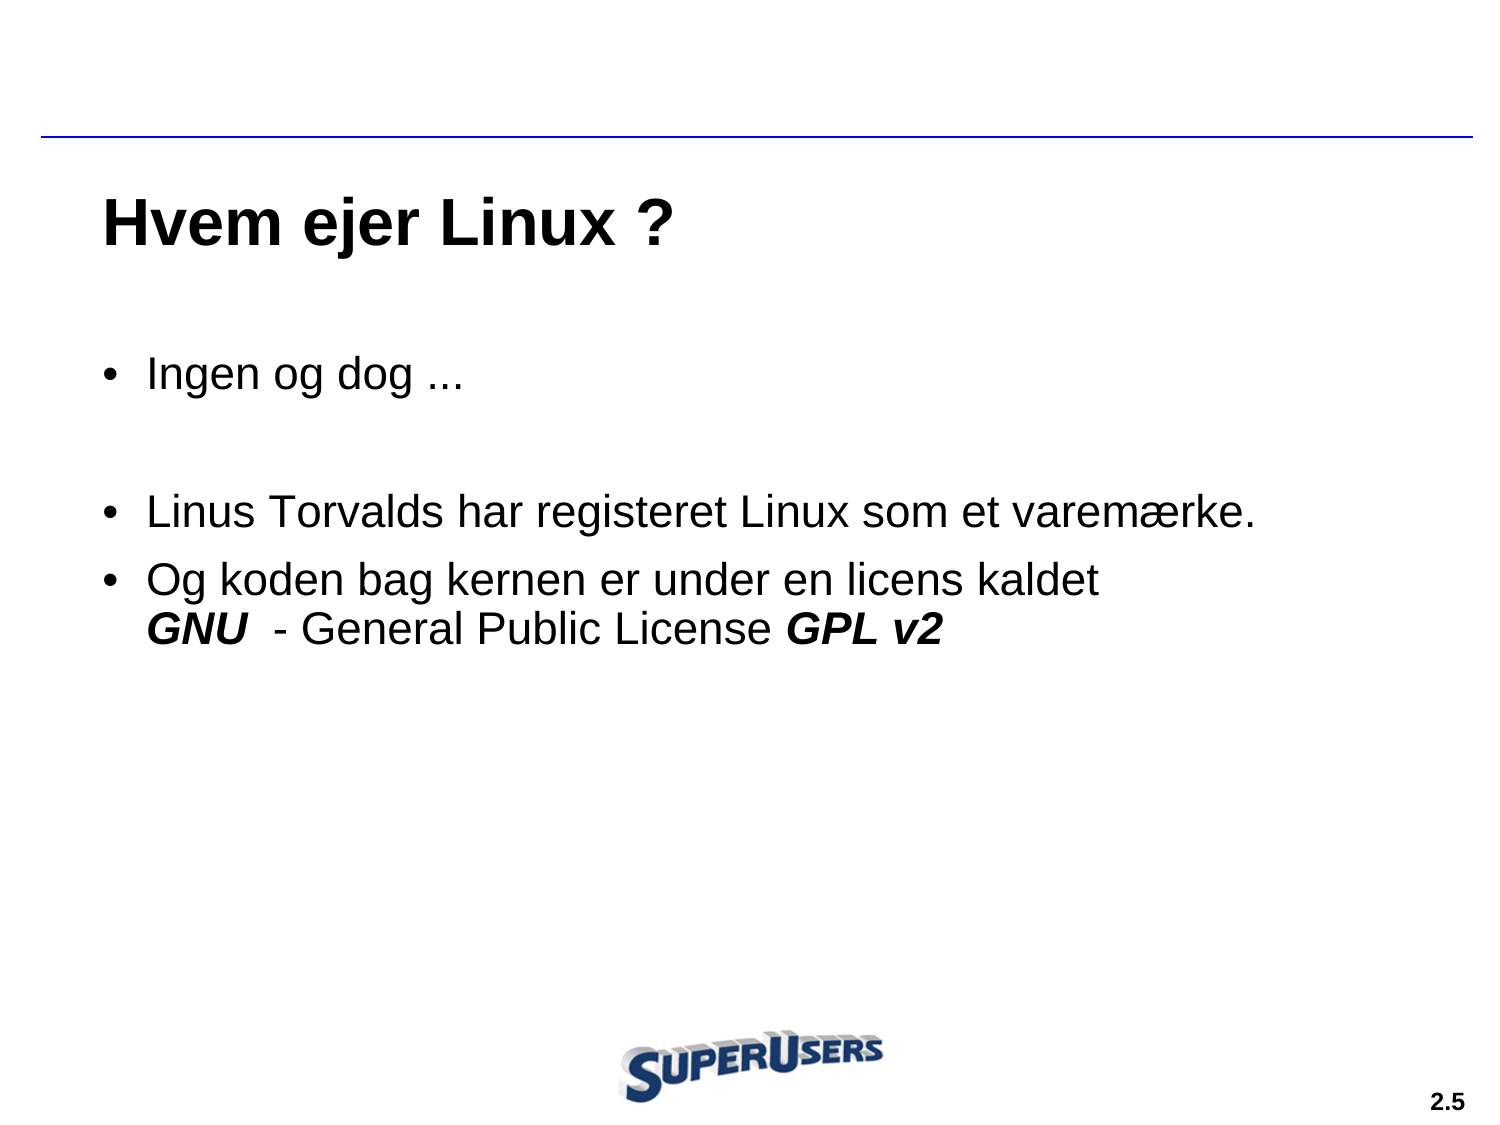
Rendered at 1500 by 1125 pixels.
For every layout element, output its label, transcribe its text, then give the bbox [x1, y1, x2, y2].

list Hvem ejer Linux ? Ingen og dog ... Linus Torvalds har registeret Linux som et varemærke. Og koden bag kernen er under en licens kaldet GNU - General Public License GPL v2 [88, 180, 1398, 972]
picture [592, 1015, 908, 1123]
